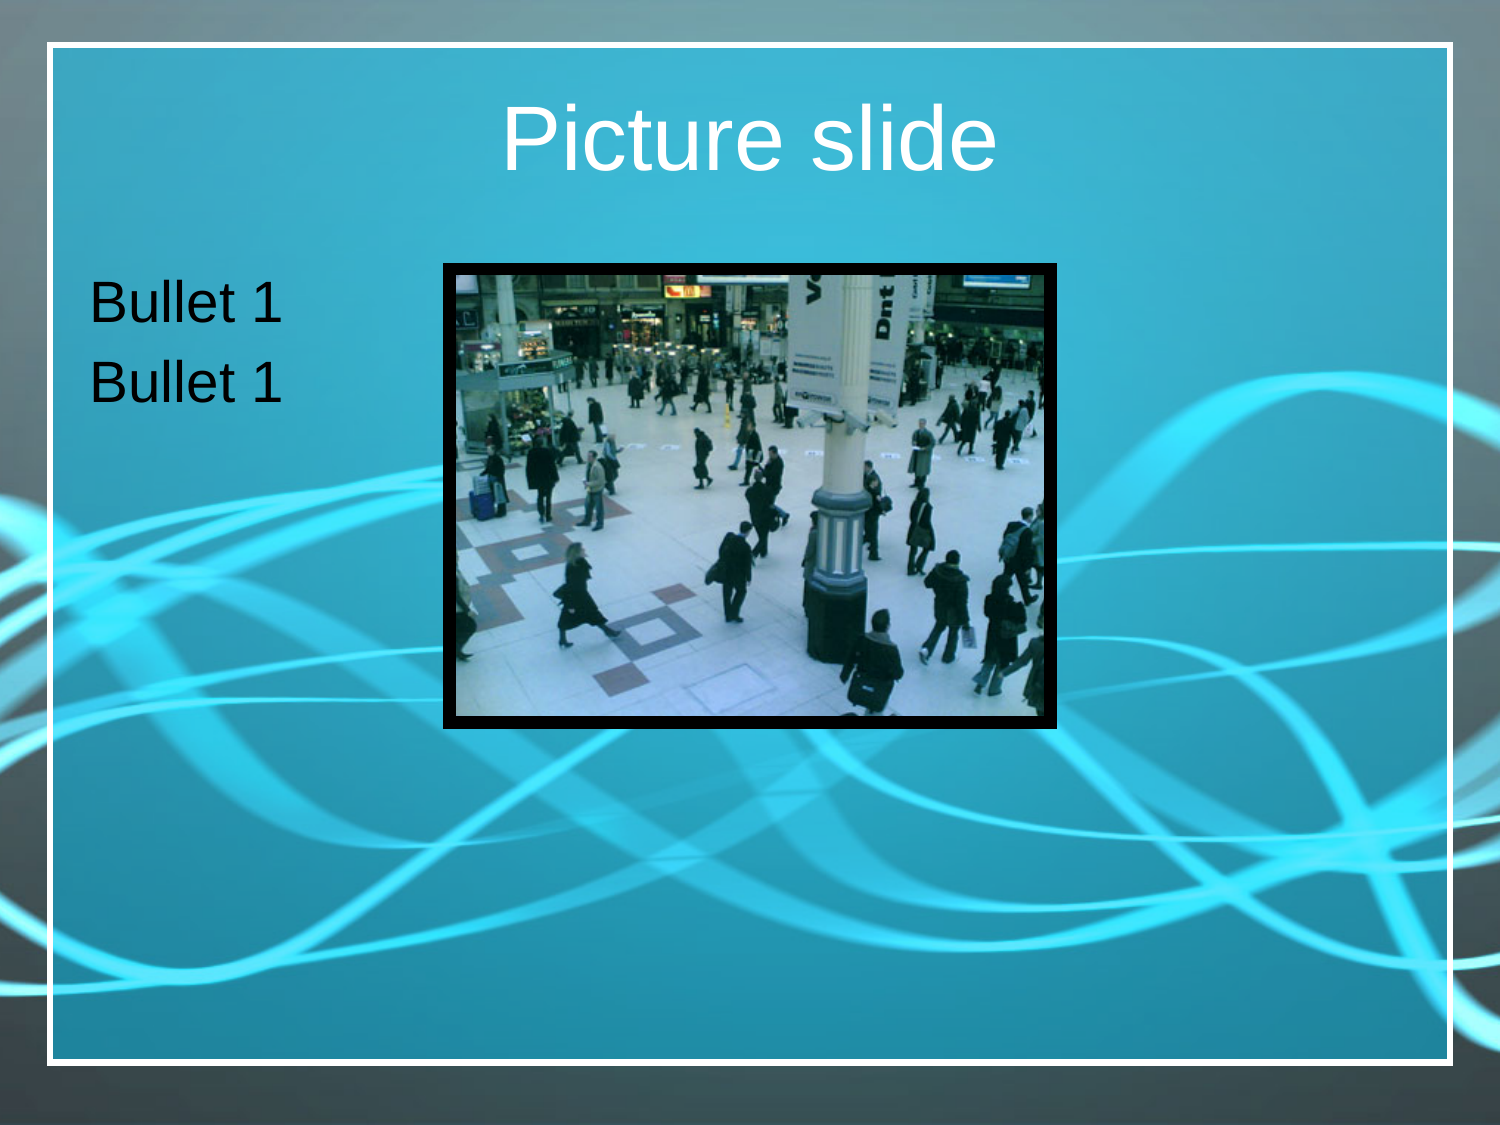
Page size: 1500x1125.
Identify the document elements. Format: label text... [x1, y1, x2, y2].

list Bullet 1 Bullet 1 [74, 262, 737, 870]
title Picture slide [75, 45, 1426, 233]
picture [0, 0, 1500, 1125]
